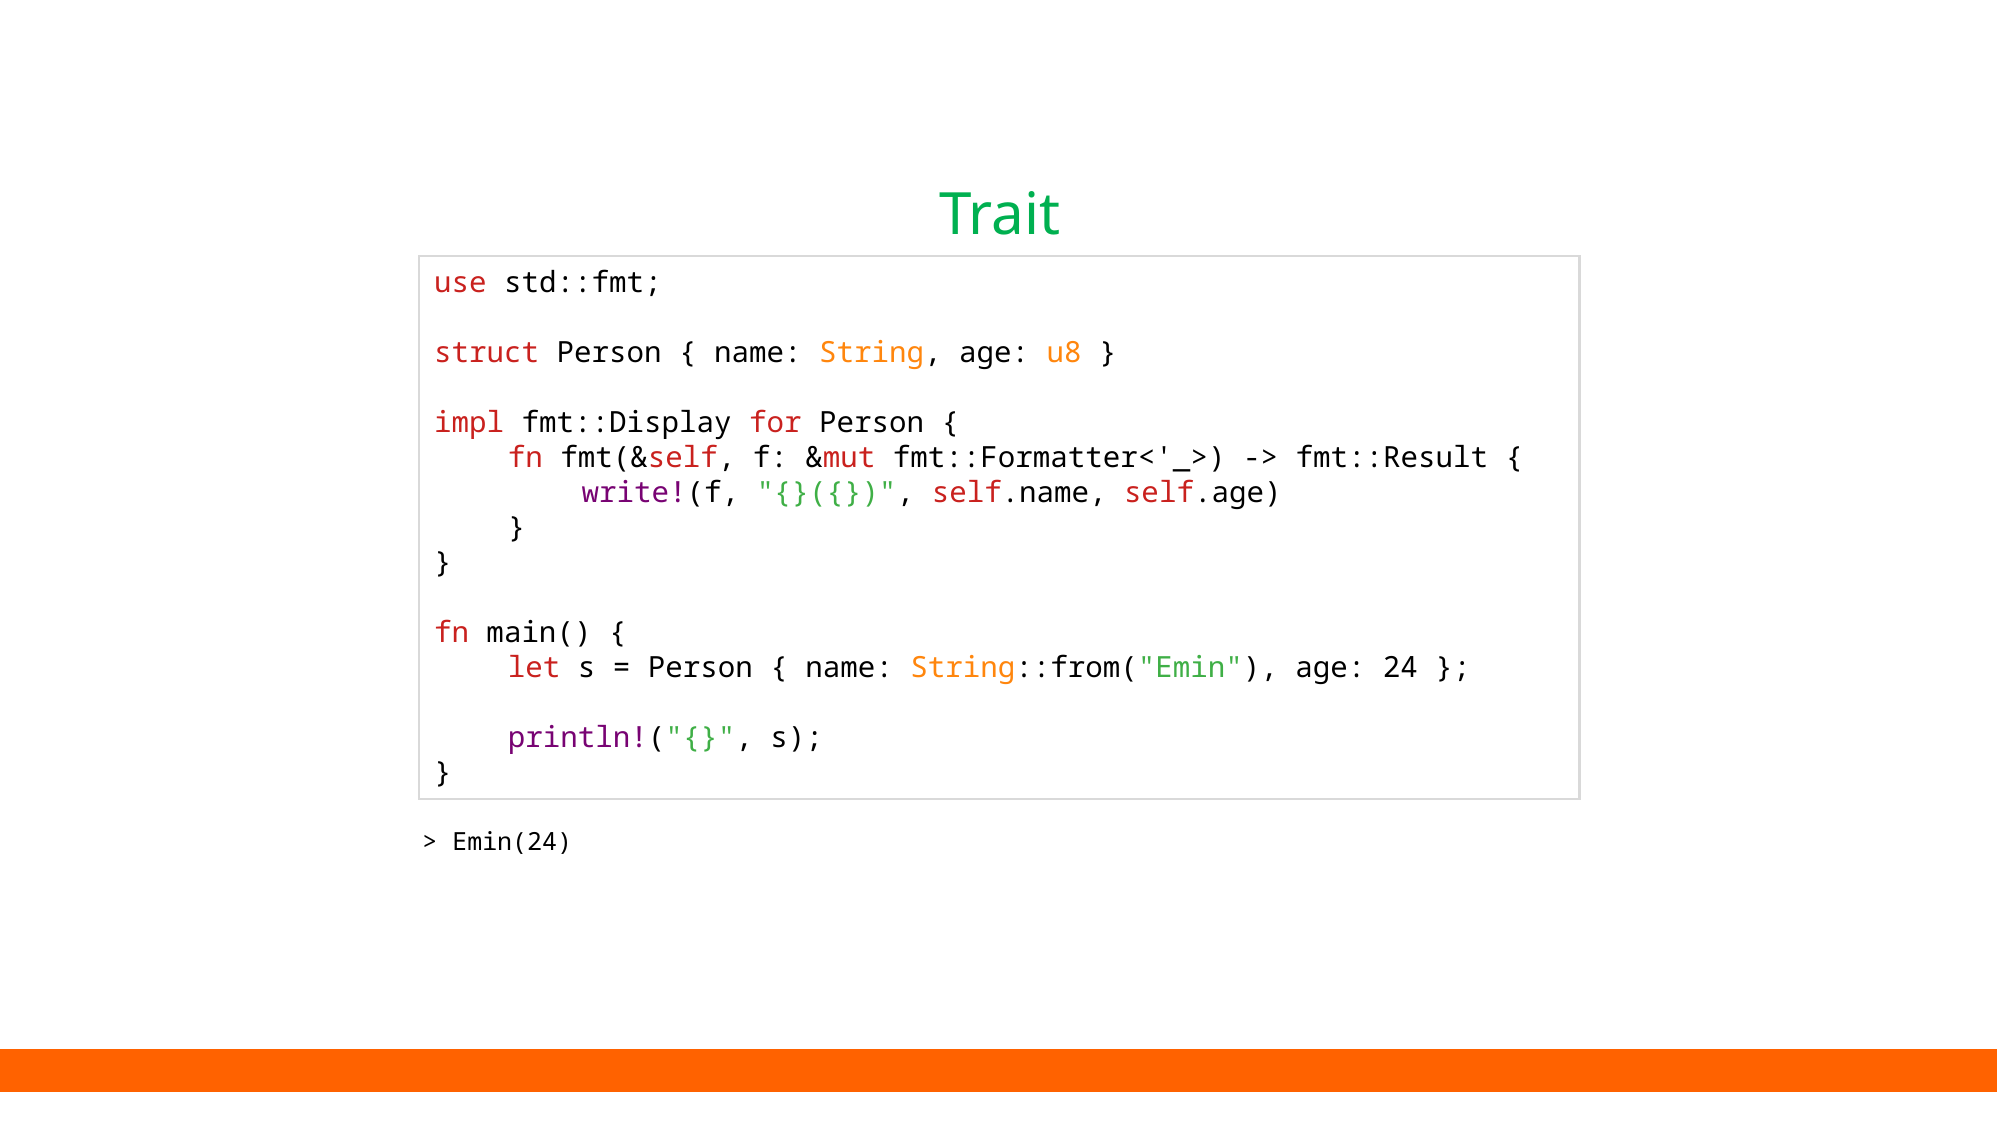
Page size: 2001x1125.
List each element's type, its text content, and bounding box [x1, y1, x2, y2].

list Trait [420, 177, 1580, 255]
text_box use std::fmt; struct Person { name: String, age: u8 } impl fmt::Display for Person { fn fmt(&self, f: &mut fmt::Formatter<'_>) -> fmt::Result { write!(f, "{}({})", self.name, self.age) } } fn main() { let s = Person { name: String::from("Emin"), age: 24 }; println!("{}", s); } [419, 256, 1580, 799]
text_box > Emin(24) [407, 816, 650, 857]
text_box [0, 1049, 1997, 1092]
